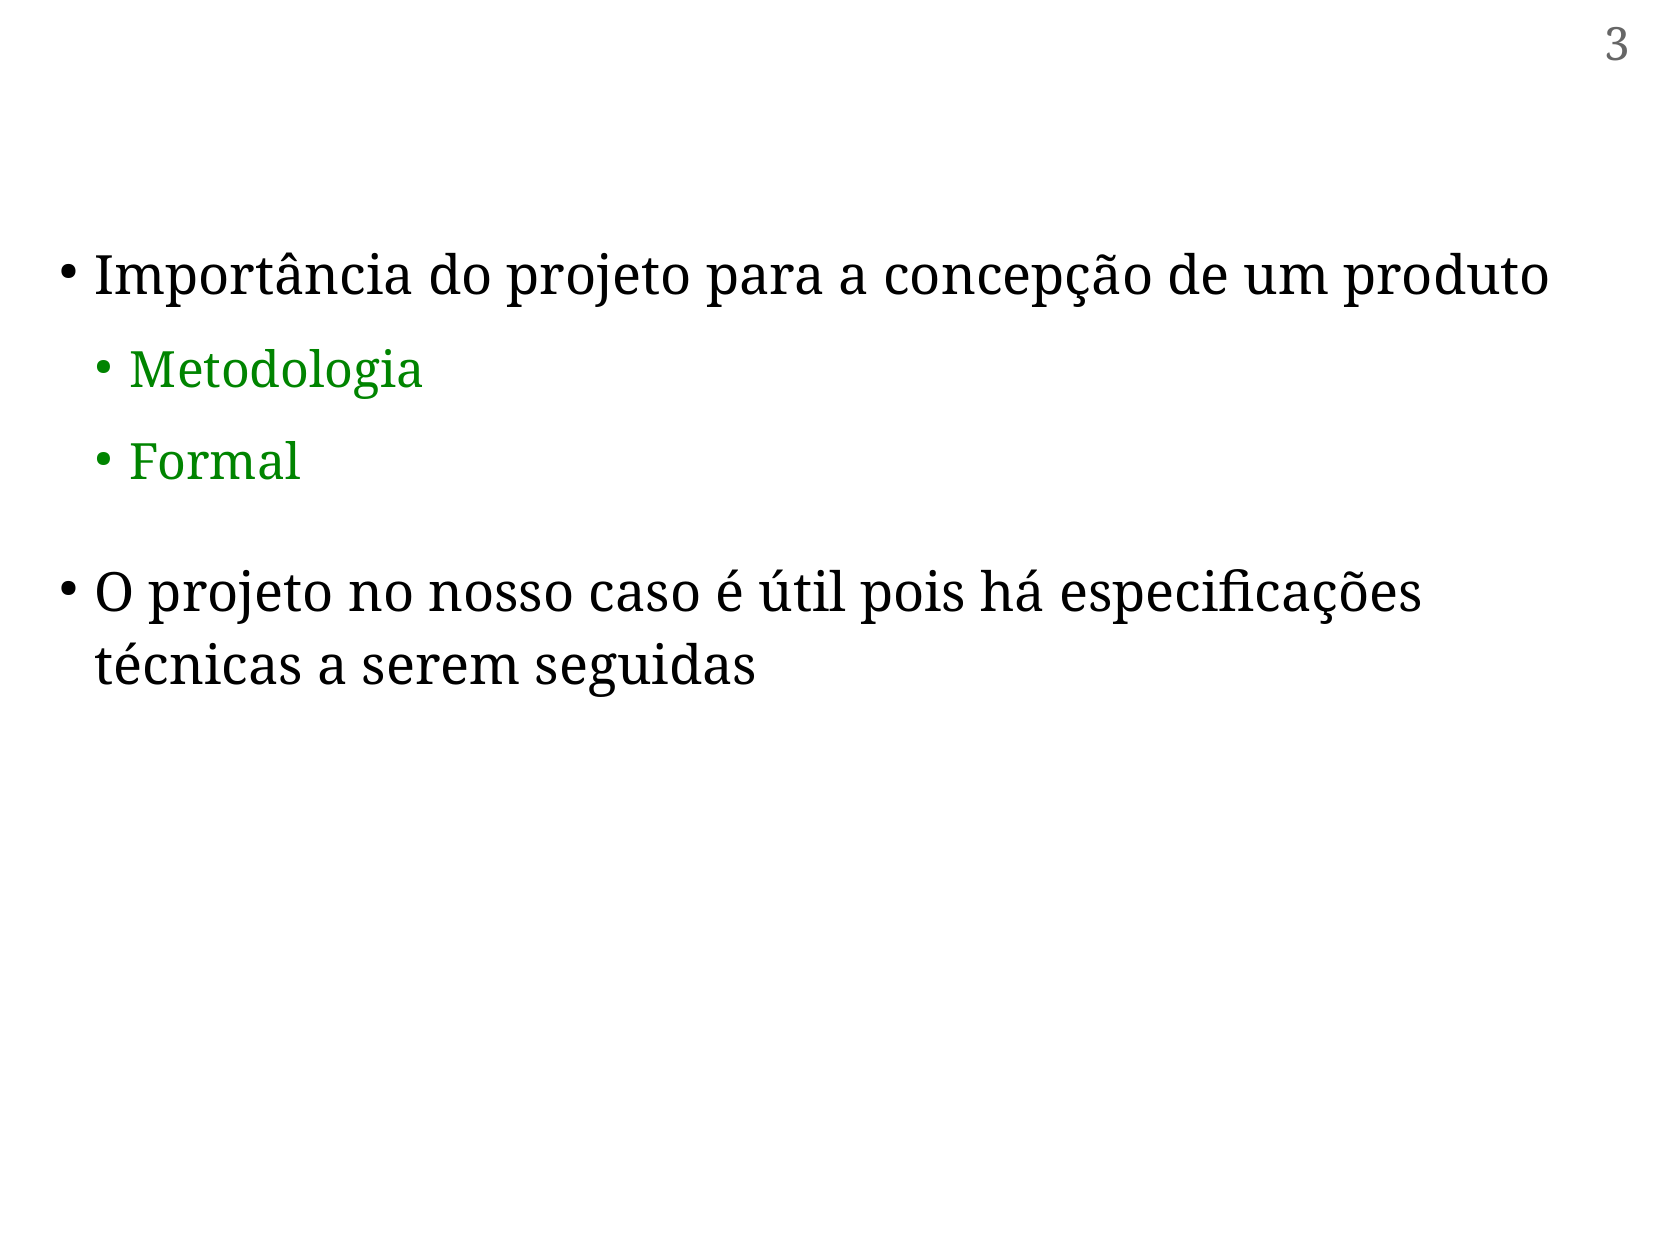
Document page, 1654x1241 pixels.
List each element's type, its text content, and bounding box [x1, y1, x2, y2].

list Importância do projeto para a concepção de um produto Metodologia Formal O projeto no nosso caso é útil pois há especificações técnicas a serem seguidas [59, 236, 1595, 1211]
